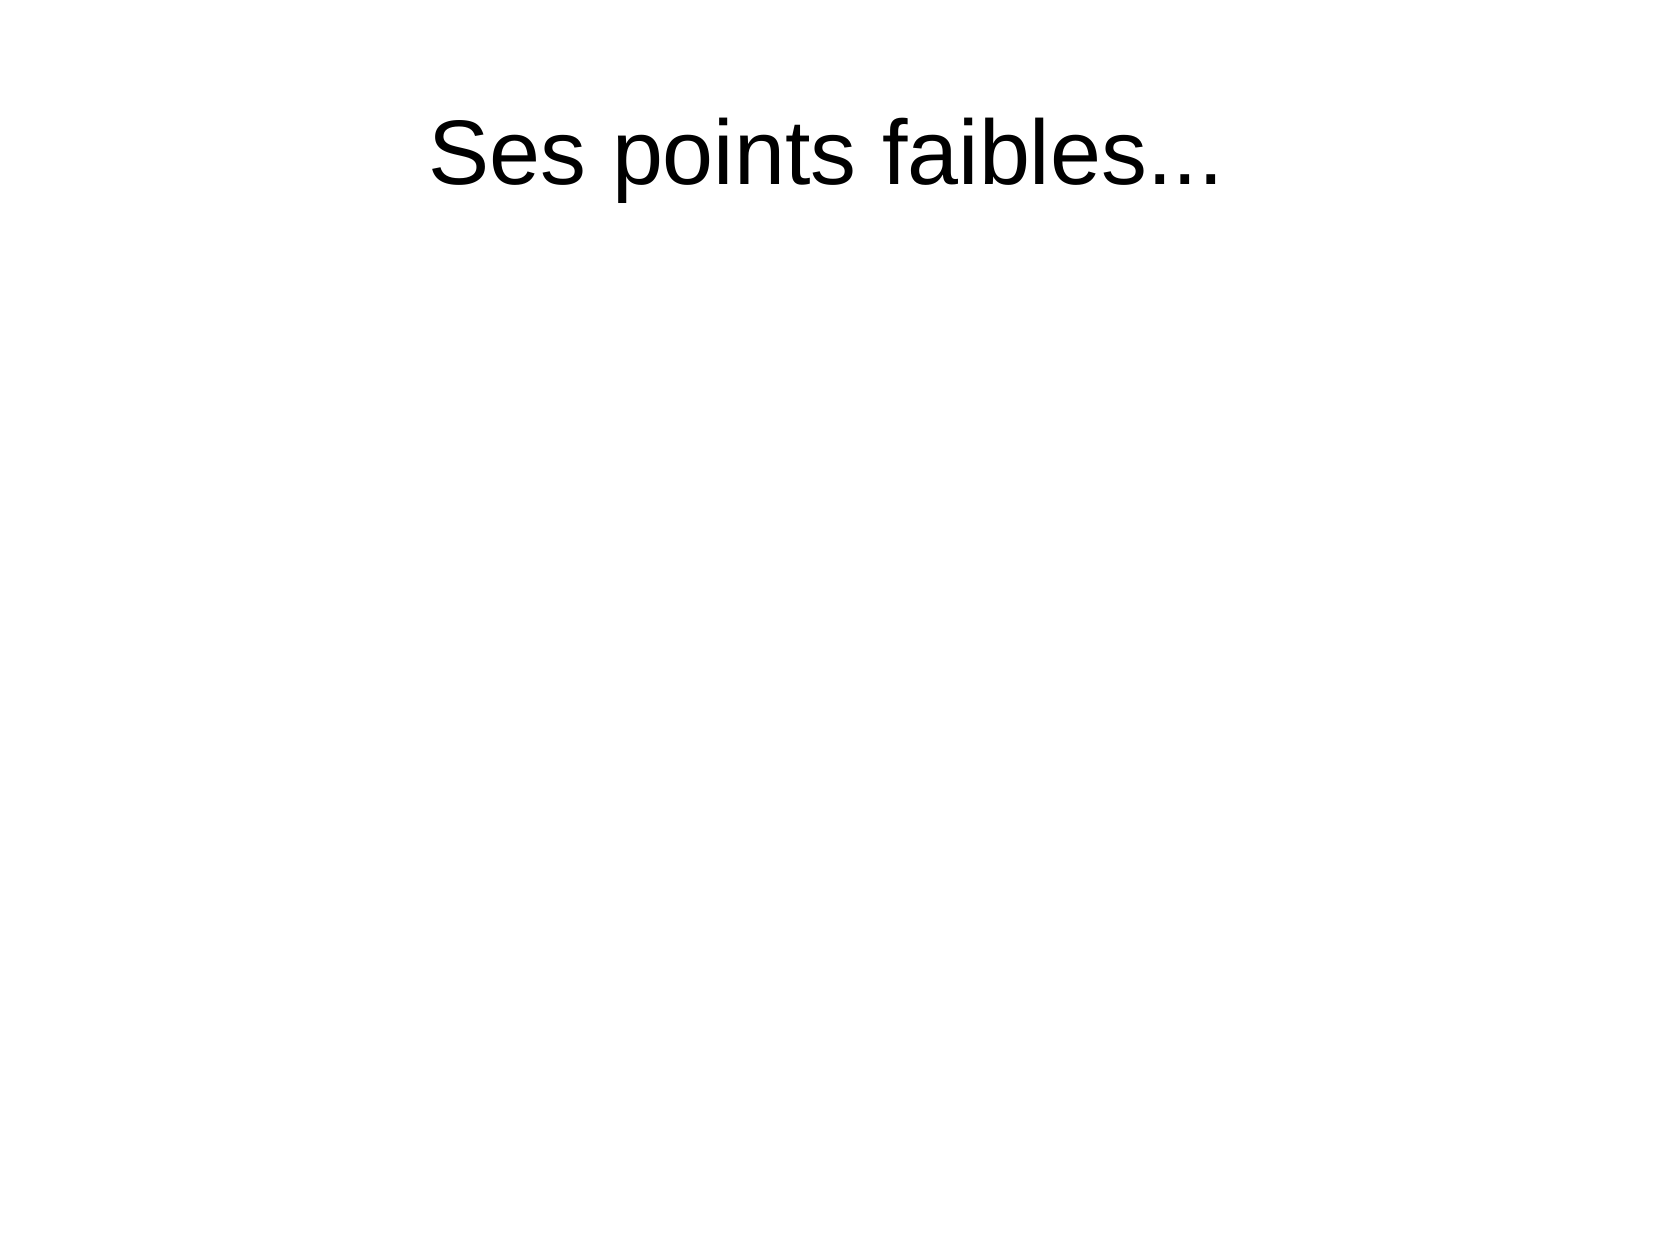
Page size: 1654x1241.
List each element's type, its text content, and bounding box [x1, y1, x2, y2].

title Ses points faibles... [82, 49, 1571, 257]
